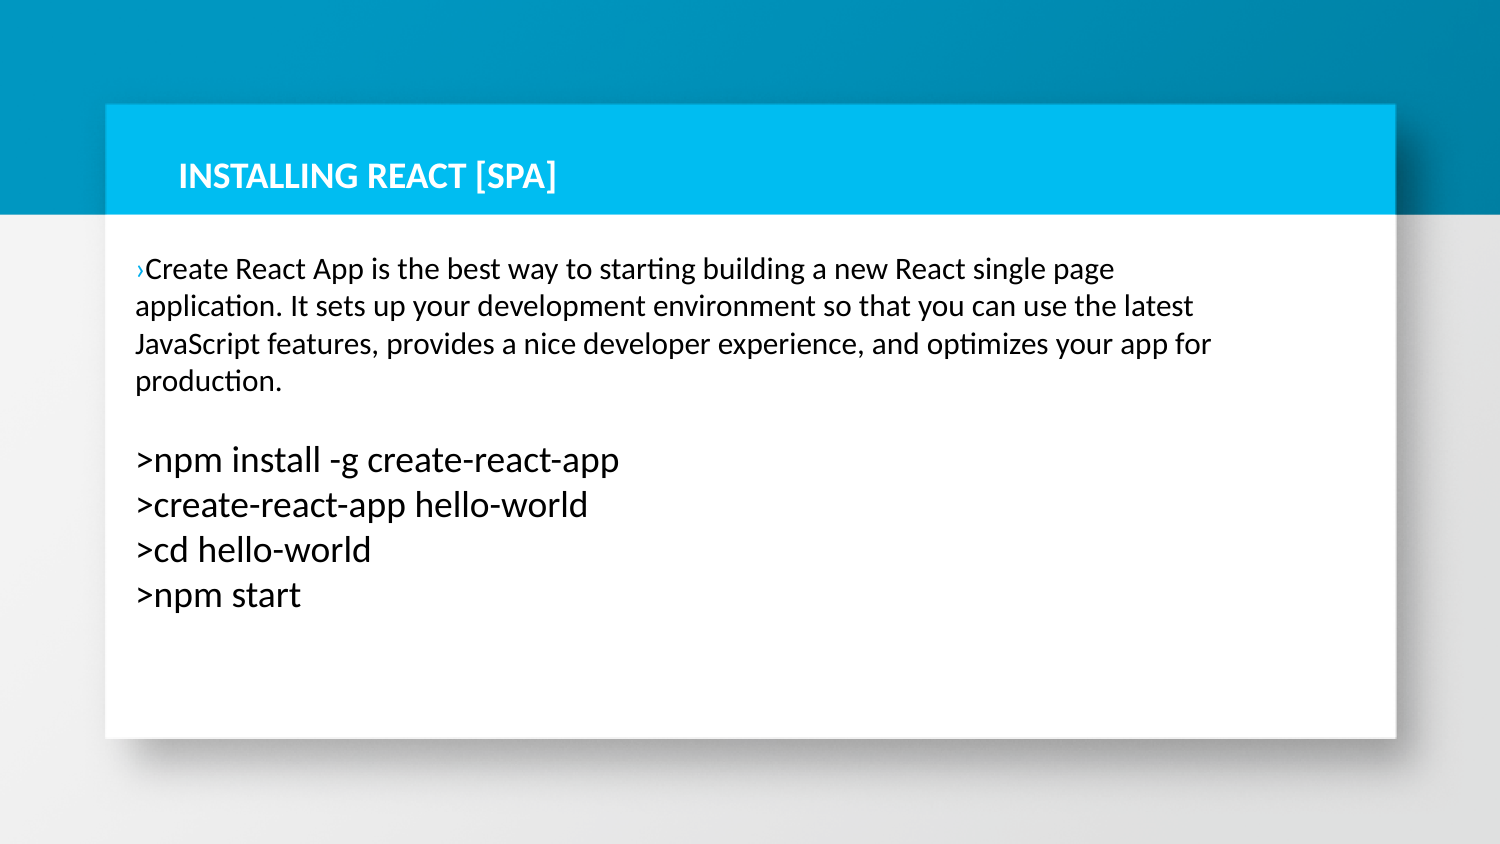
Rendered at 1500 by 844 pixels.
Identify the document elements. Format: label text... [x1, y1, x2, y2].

picture [0, 215, 1500, 844]
title INSTALLING REACT [SPA] [176, 149, 946, 382]
text_box ›Create React App is the best way to starting building a new React single page application. It sets up your development environment so that you can use the latest JavaScript features, provides a nice developer experience, and optimizes your app for production. >npm install -g create-react-app >create-react-app hello-world >cd hello-world >npm start [135, 208, 1231, 653]
